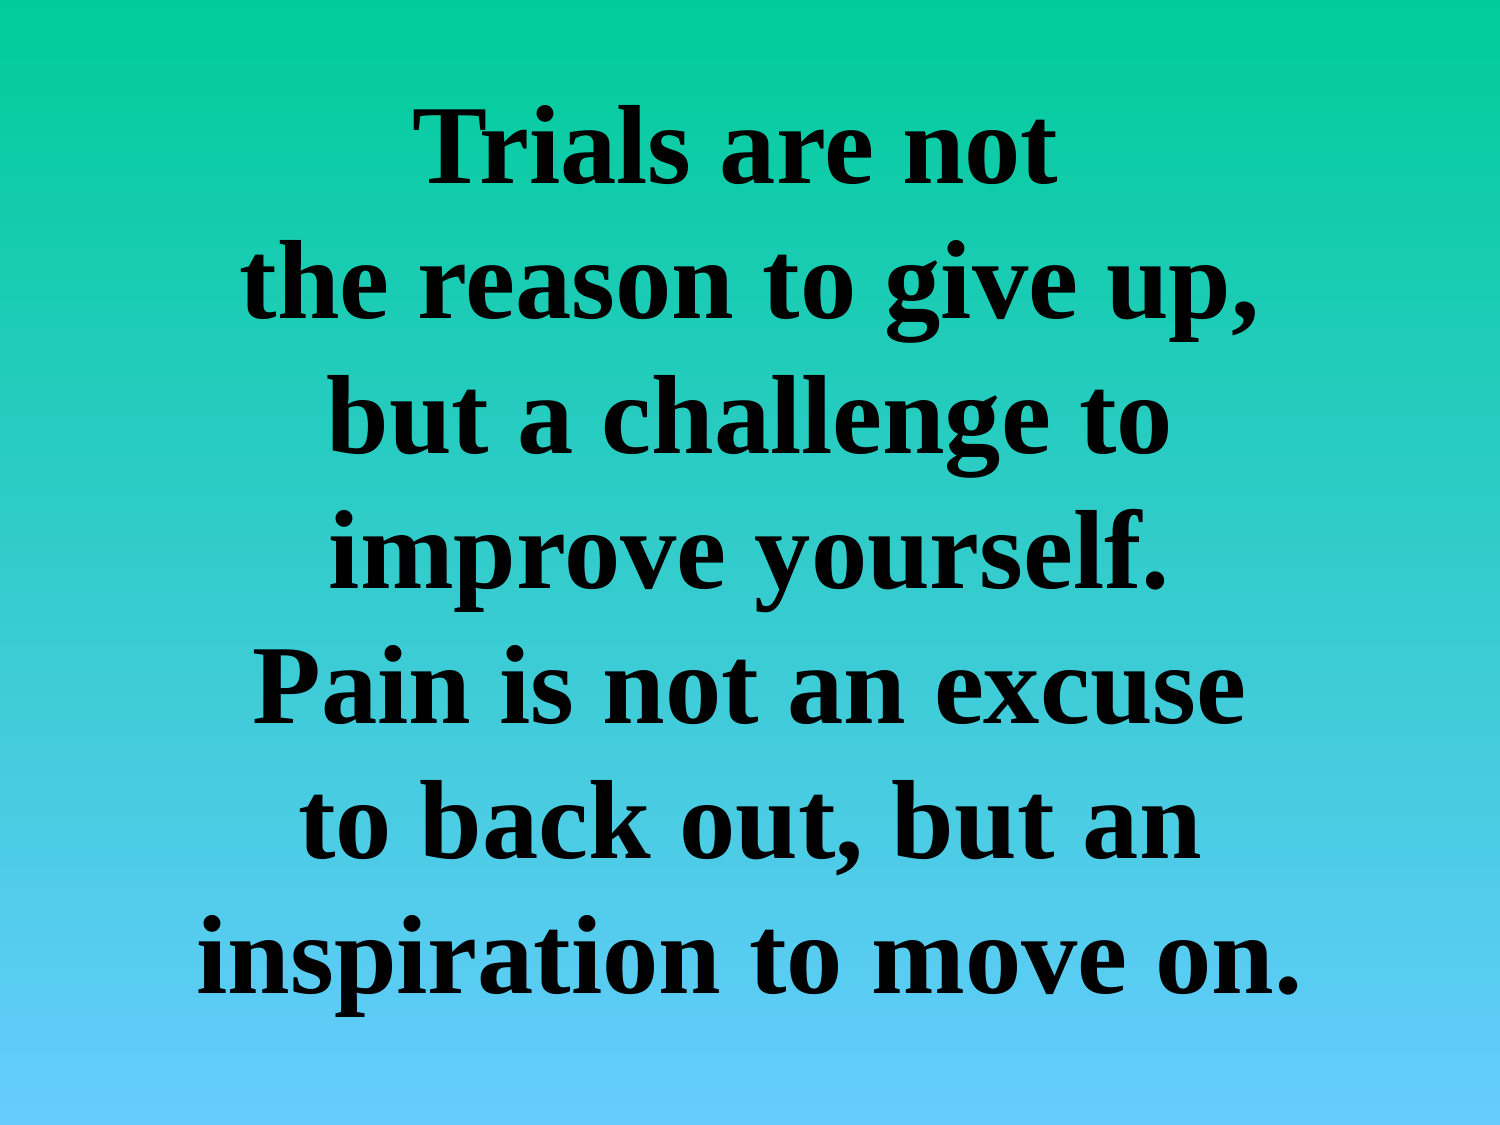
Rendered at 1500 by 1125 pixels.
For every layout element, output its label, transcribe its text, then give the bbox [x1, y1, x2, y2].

title Trials are not the reason to give up, but a challenge to improve yourself. Pain is not an excuse to back out, but an inspiration to move on. [112, 449, 1388, 638]
